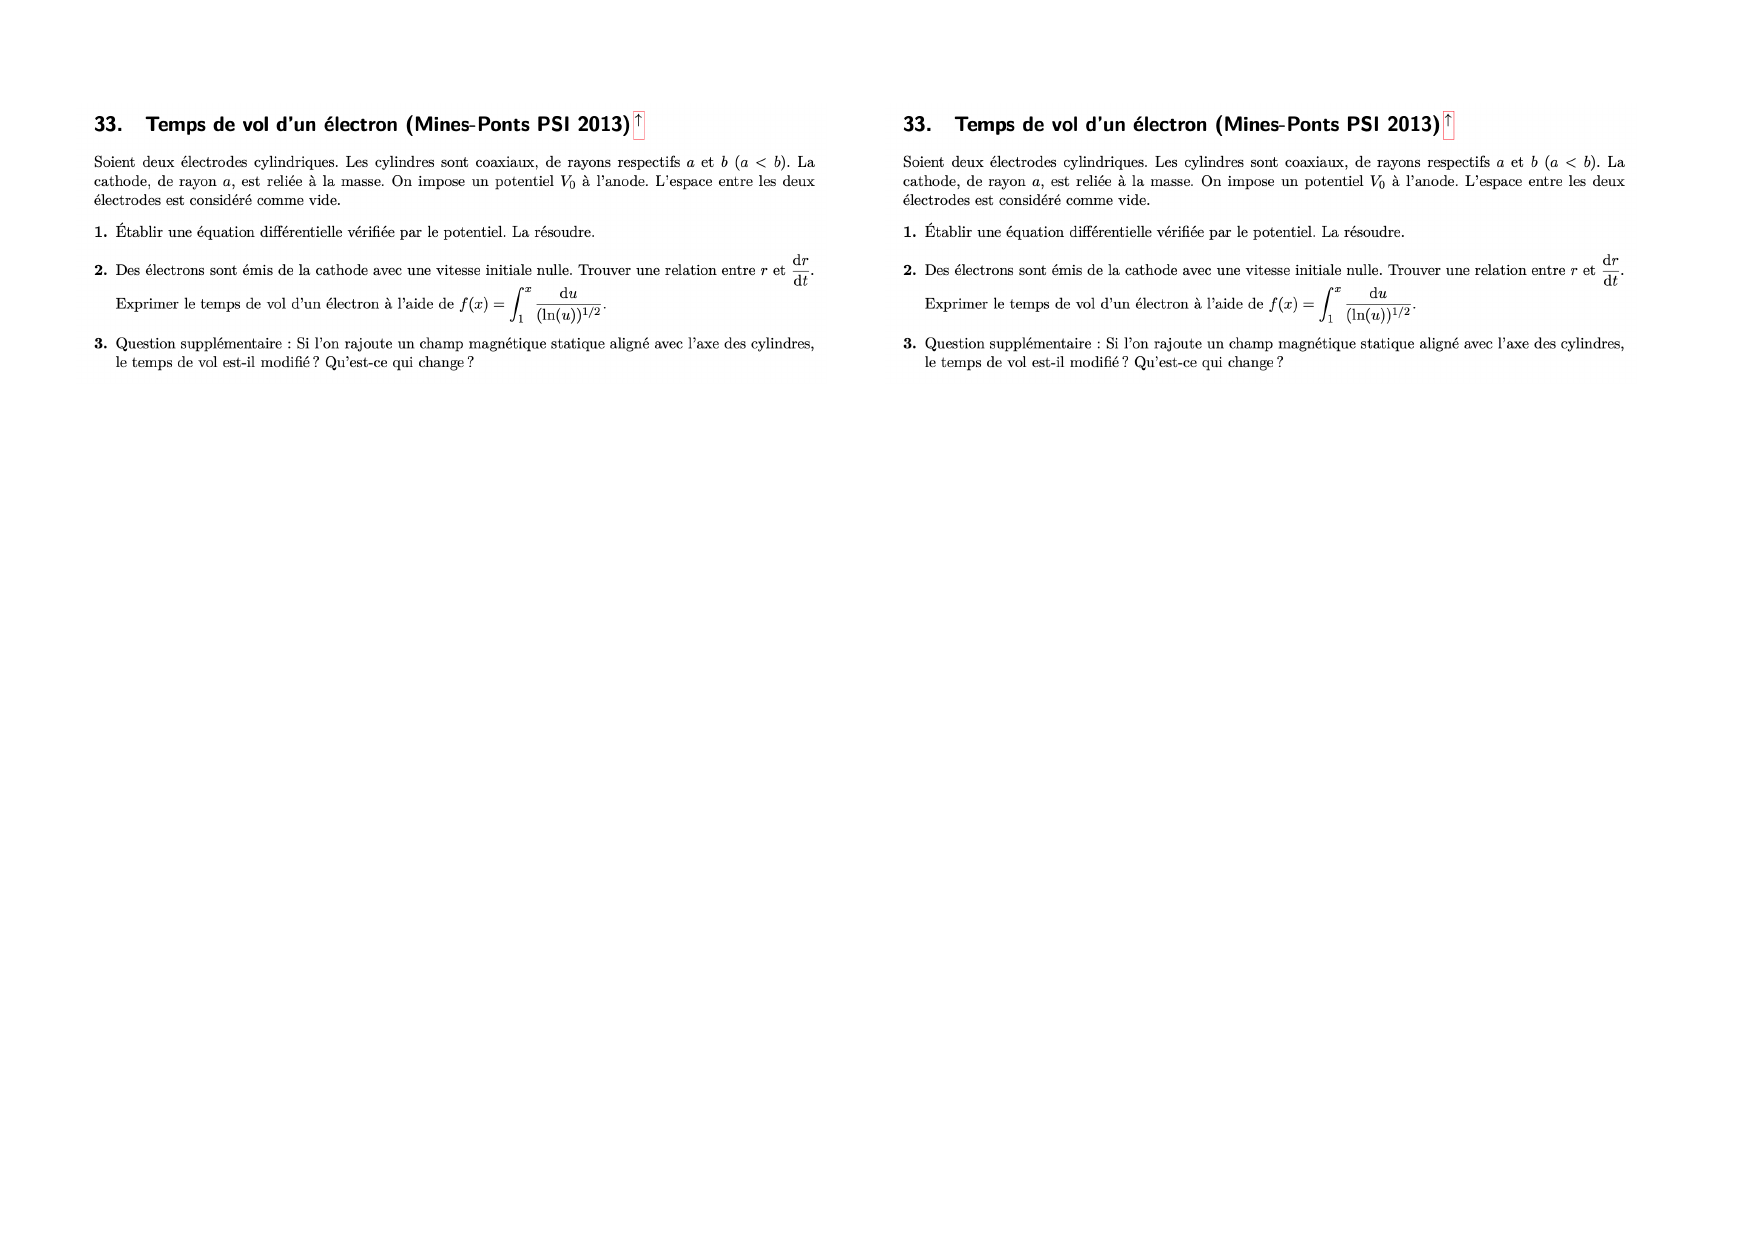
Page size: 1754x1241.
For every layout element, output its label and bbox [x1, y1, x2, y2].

picture [885, 103, 1637, 384]
picture [76, 103, 827, 384]
